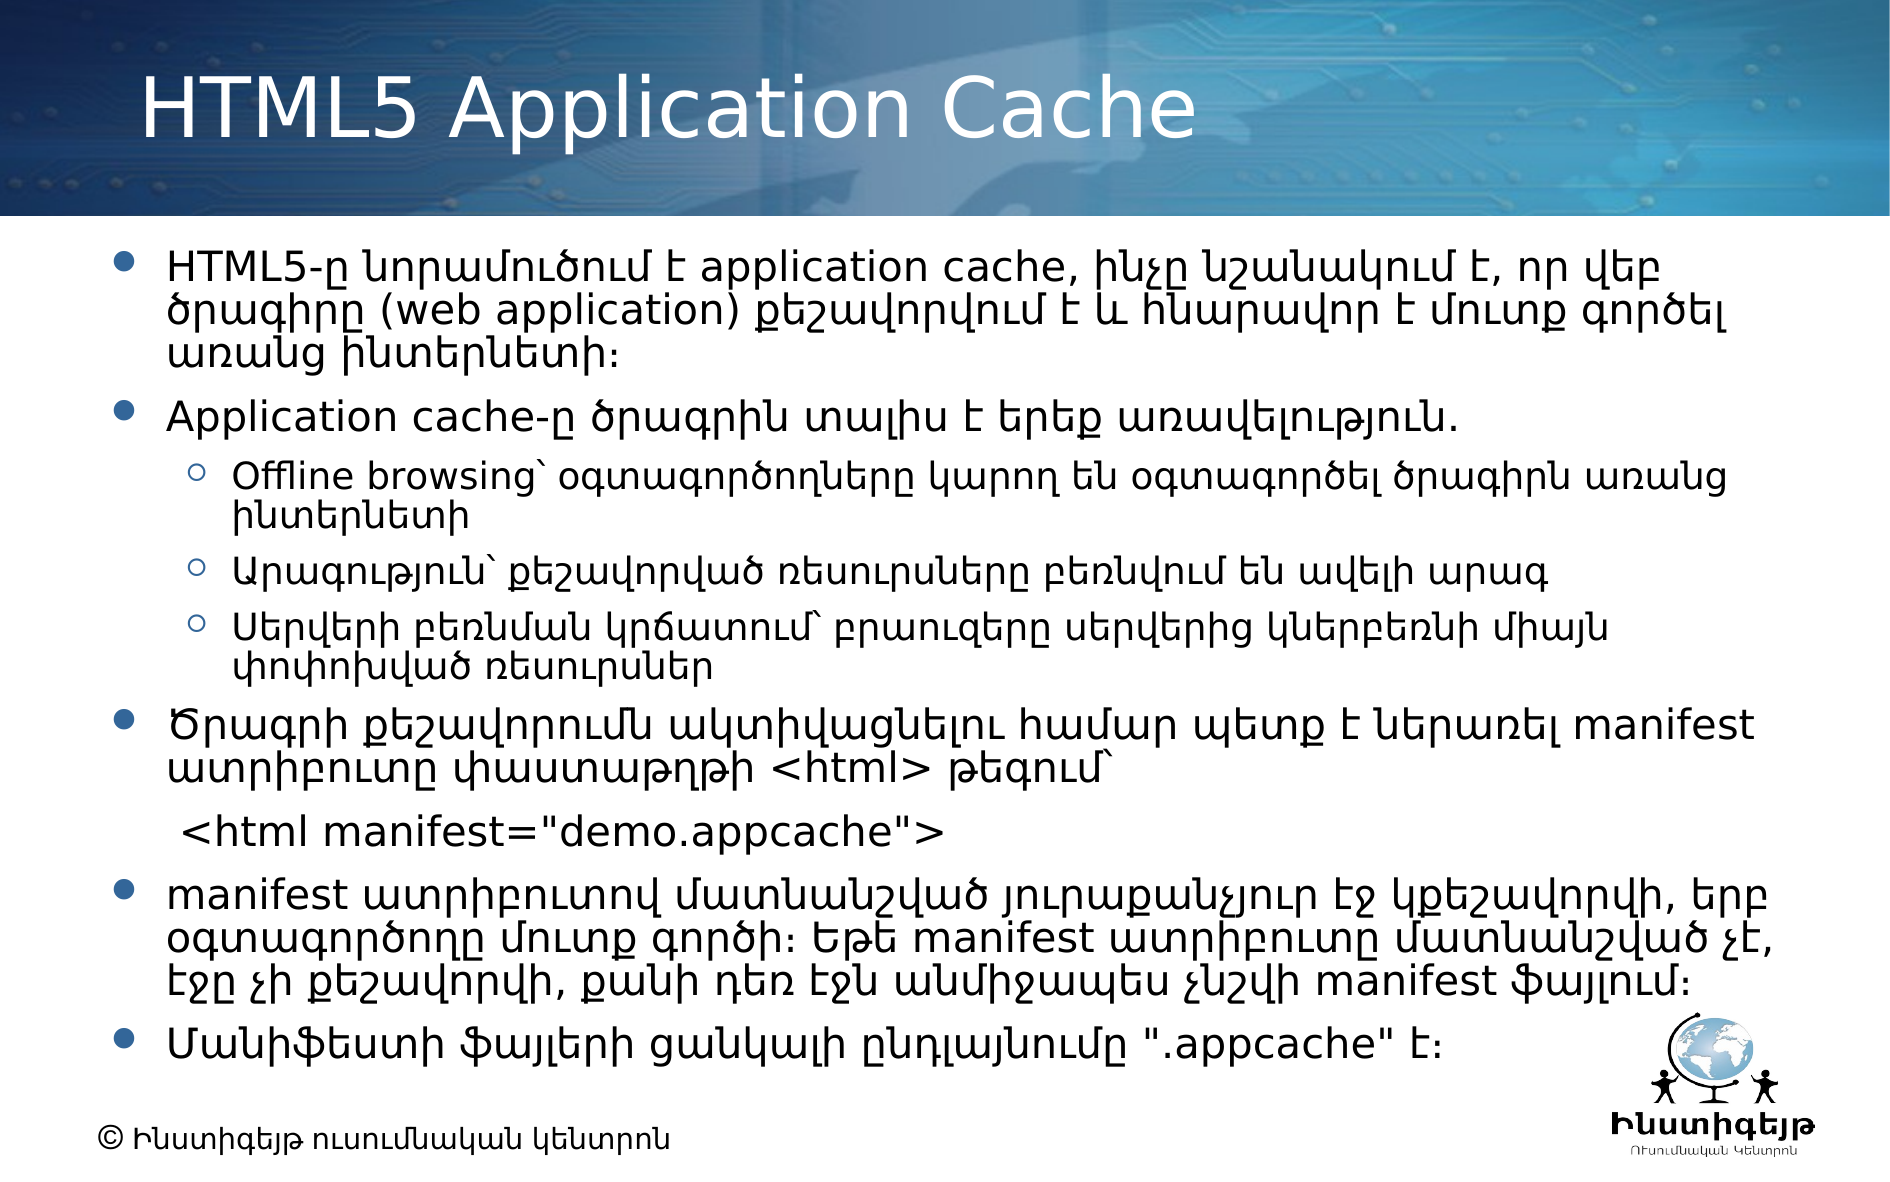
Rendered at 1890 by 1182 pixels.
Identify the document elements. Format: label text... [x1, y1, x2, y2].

text_box HTML5 Application Cache [138, 82, 1801, 87]
picture [1612, 1012, 1815, 1157]
list HTML5-ը նորամուծում է application cache, ինչը նշանակում է, որ վեբ ծրագիրը (web application) քեշավորվում է և հնարավոր է մուտք գործել առանց ինտերնետի։ Application cache-ը ծրագրին տալիս է երեք առավելություն․ Offline browsing՝ օգտագործողները կարող են օգտագործել ծրագիրն առանց ինտերնետի Արագություն՝ քեշավորված ռեսուրսները բեռնվում են ավելի արագ Սերվերի բեռնման կրճատում՝ բրաուզերը սերվերից կներբեռնի միայն փոփոխված ռեսուրսներ Ծրագրի քեշավորումն ակտիվացնելու համար պետք է ներառել manifest ատրիբուտը փաստաթղթի <html> թեգում՝ <html manifest="demo.appcache"> manifest ատրիբուտով մատնանշված յուրաքանչյուր էջ կքեշավորվի, երբ օգտագործողը մուտք գործի։ Եթե manifest ատրիբուտը մատնանշված չէ, էջը չի քեշավորվի, քանի դեռ էջն անմիջապես չնշվի manifest ֆայլում։ Մանիֆեստի ֆայլերի ցանկալի ընդլայնումը ".appcache" է։ [110, 247, 1838, 278]
picture [0, 0, 1890, 216]
